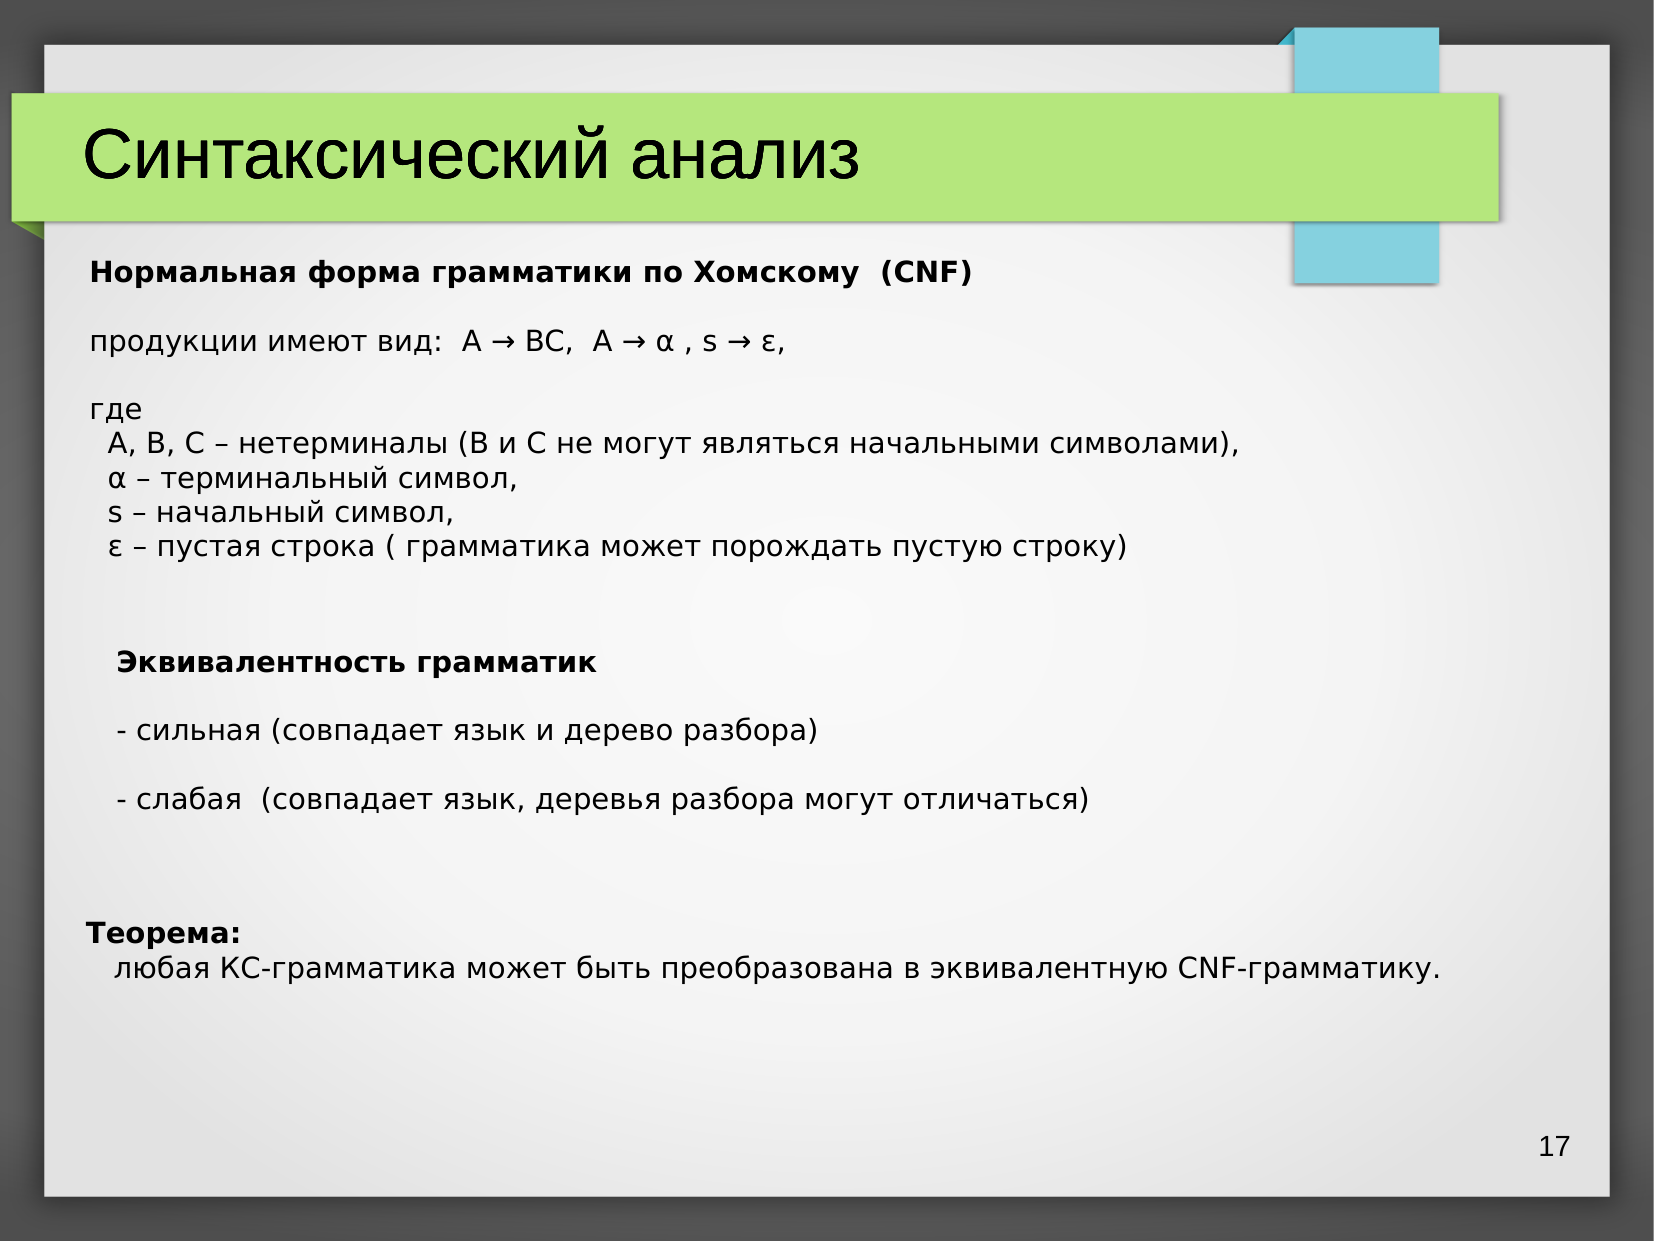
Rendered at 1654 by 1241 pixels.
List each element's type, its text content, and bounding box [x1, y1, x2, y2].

title Синтаксический анализ [82, 114, 993, 194]
text_box Теорема: любая КС-грамматика может быть преобразована в эквивалентную CNF-грамматику. [71, 909, 1477, 1028]
text_box Эквивалентность грамматик - сильная (совпадает язык и дерево разбора) - слабая (совпадает язык, деревья разбора могут отличаться) [101, 637, 1134, 824]
picture [0, 0, 1654, 1241]
text_box Нормальная форма грамматики по Хомскому (CNF) продукции имеют вид: A → BC￼, A → α , s → ε, где A, B, C – нетерминалы (B и C не могут являться начальными символами), α – терминальный символ, s – начальный символ, ε – пустая строка ( грамматика может порождать пустую строку) [74, 248, 1276, 572]
